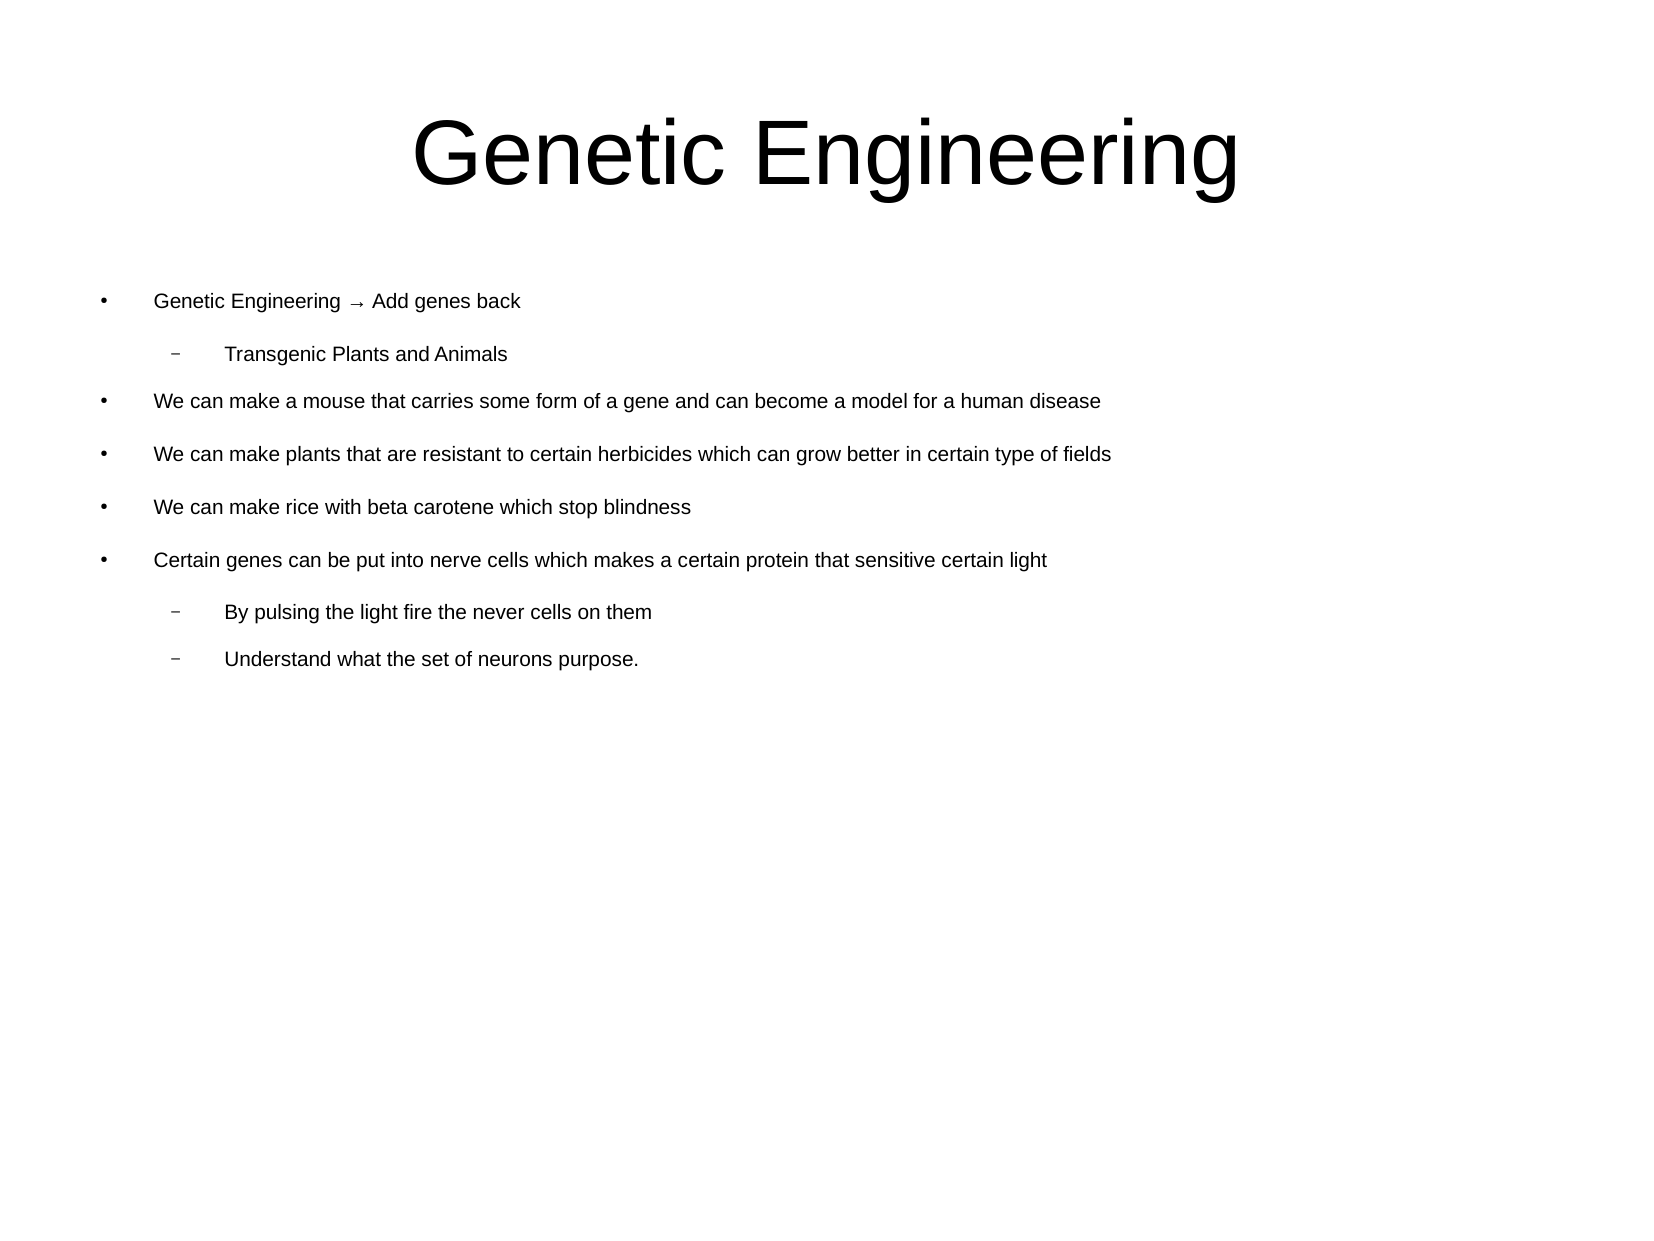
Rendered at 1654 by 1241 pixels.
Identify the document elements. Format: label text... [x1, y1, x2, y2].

title Genetic Engineering [82, 49, 1571, 257]
list Genetic Engineering → Add genes back Transgenic Plants and Animals We can make a mouse that carries some form of a gene and can become a model for a human disease We can make plants that are resistant to certain herbicides which can grow better in certain type of fields We can make rice with beta carotene which stop blindness Certain genes can be put into nerve cells which makes a certain protein that sensitive certain light By pulsing the light fire the never cells on them Understand what the set of neurons purpose. [82, 290, 1571, 1010]
